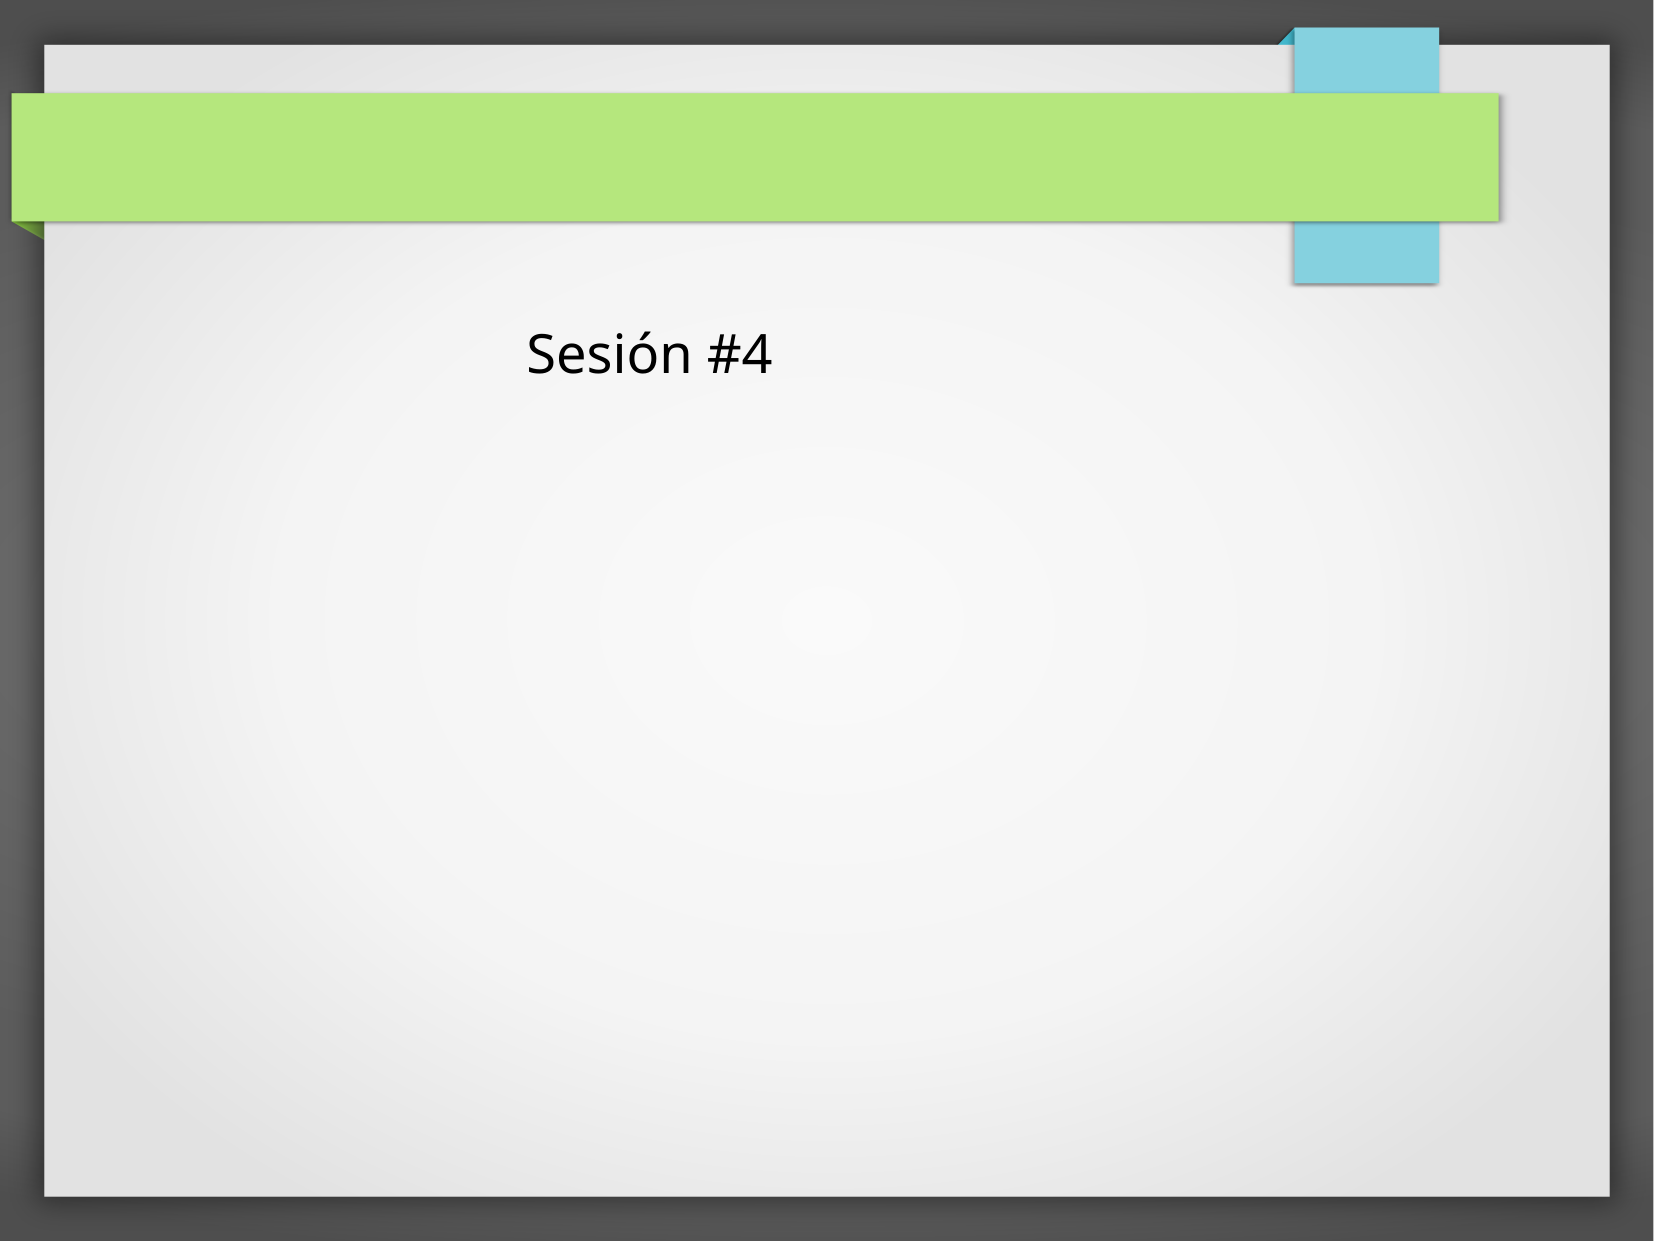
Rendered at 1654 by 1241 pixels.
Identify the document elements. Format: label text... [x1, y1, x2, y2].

subtitle Sesión #4 [70, 106, 1229, 1063]
picture [0, 0, 1654, 1241]
